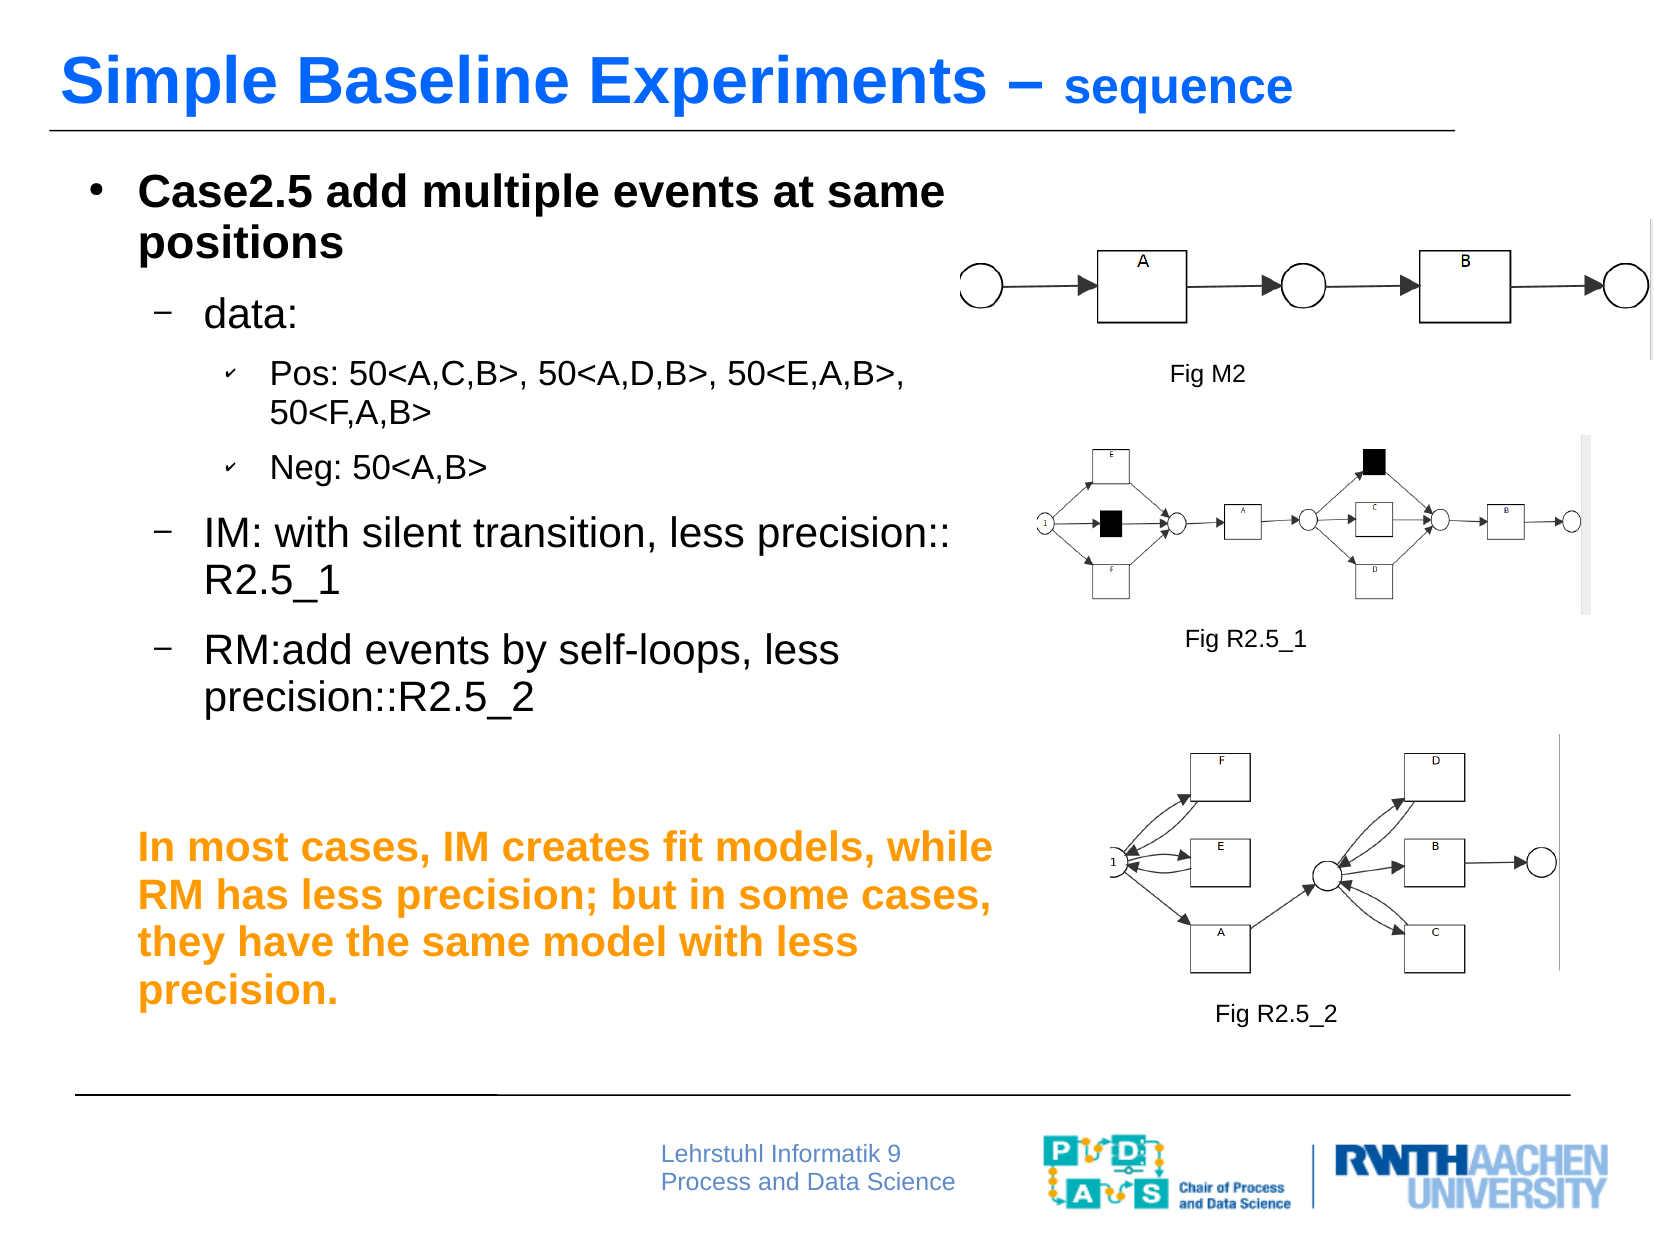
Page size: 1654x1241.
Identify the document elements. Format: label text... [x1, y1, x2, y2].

title Simple Baseline Experiments – sequence [60, 30, 1549, 131]
picture [1037, 435, 1591, 616]
text_box Fig R2.5_1 [1170, 614, 1395, 670]
text_box Fig M2 [1155, 350, 1380, 405]
picture [1110, 734, 1560, 976]
list Case2.5 add multiple events at same positions data: Pos: 50<A,C,B>, 50<A,D,B>, 50<E,A,B>, 50<F,A,B> Neg: 50<A,B> IM: with silent transition, less precision:: R2.5_1 RM:add events by self-loops, less precision::R2.5_2 In most cases, IM creates fit models, while RM has less precision; but in some cases, they have the same model with less precision. [71, 165, 1021, 1021]
picture [1005, 1090, 1647, 1241]
picture [960, 219, 1654, 361]
text_box Fig R2.5_2 [1200, 989, 1426, 1045]
